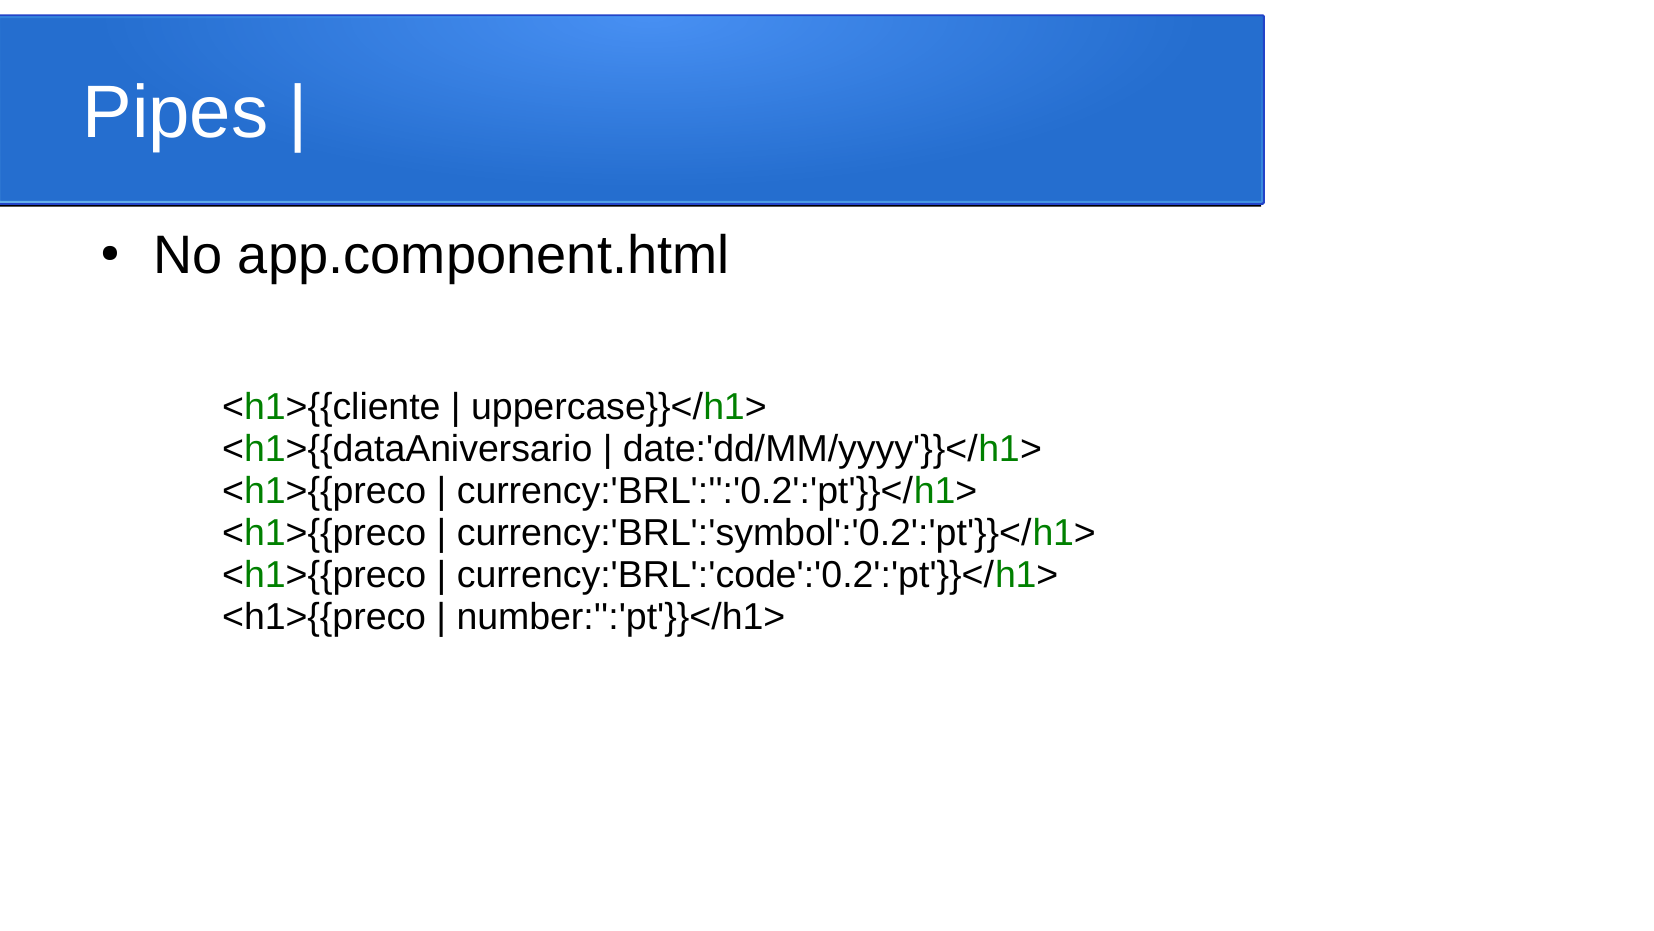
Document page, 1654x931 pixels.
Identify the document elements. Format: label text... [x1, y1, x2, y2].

list No app.component.html [82, 224, 1571, 764]
title Pipes | [82, 35, 1235, 189]
text_box <h1>{{cliente | uppercase}}</h1> <h1>{{dataAniversario | date:'dd/MM/yyyy'}}</h1> <h1>{{preco | currency:'BRL':'':'0.2':'pt'}}</h1> <h1>{{preco | currency:'BRL':'symbol':'0.2':'pt'}}</h1> <h1>{{preco | currency:'BRL':'code':'0.2':'pt'}}</h1> <h1>{{preco | number:'':'pt'}}</h1> [165, 377, 1264, 645]
